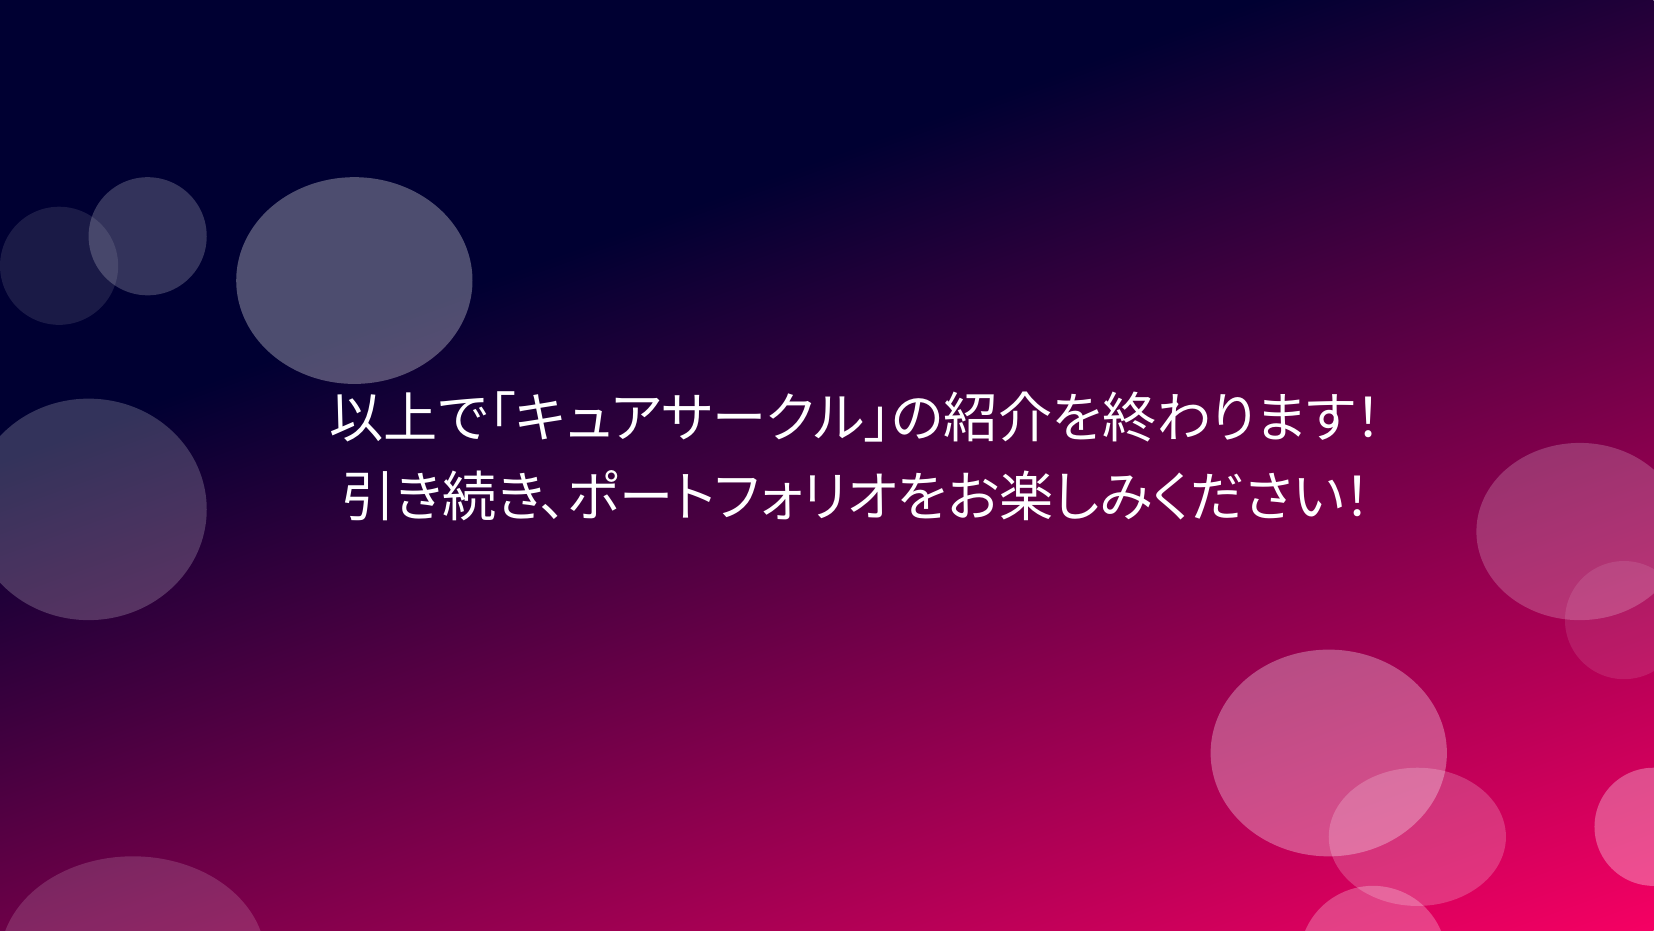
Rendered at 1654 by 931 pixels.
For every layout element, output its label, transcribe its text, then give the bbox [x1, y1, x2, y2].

title 以上で「キュアサークル」の紹介を終わります！ 引き続き、ポートフォリオをお楽しみください！ [177, 374, 1536, 532]
